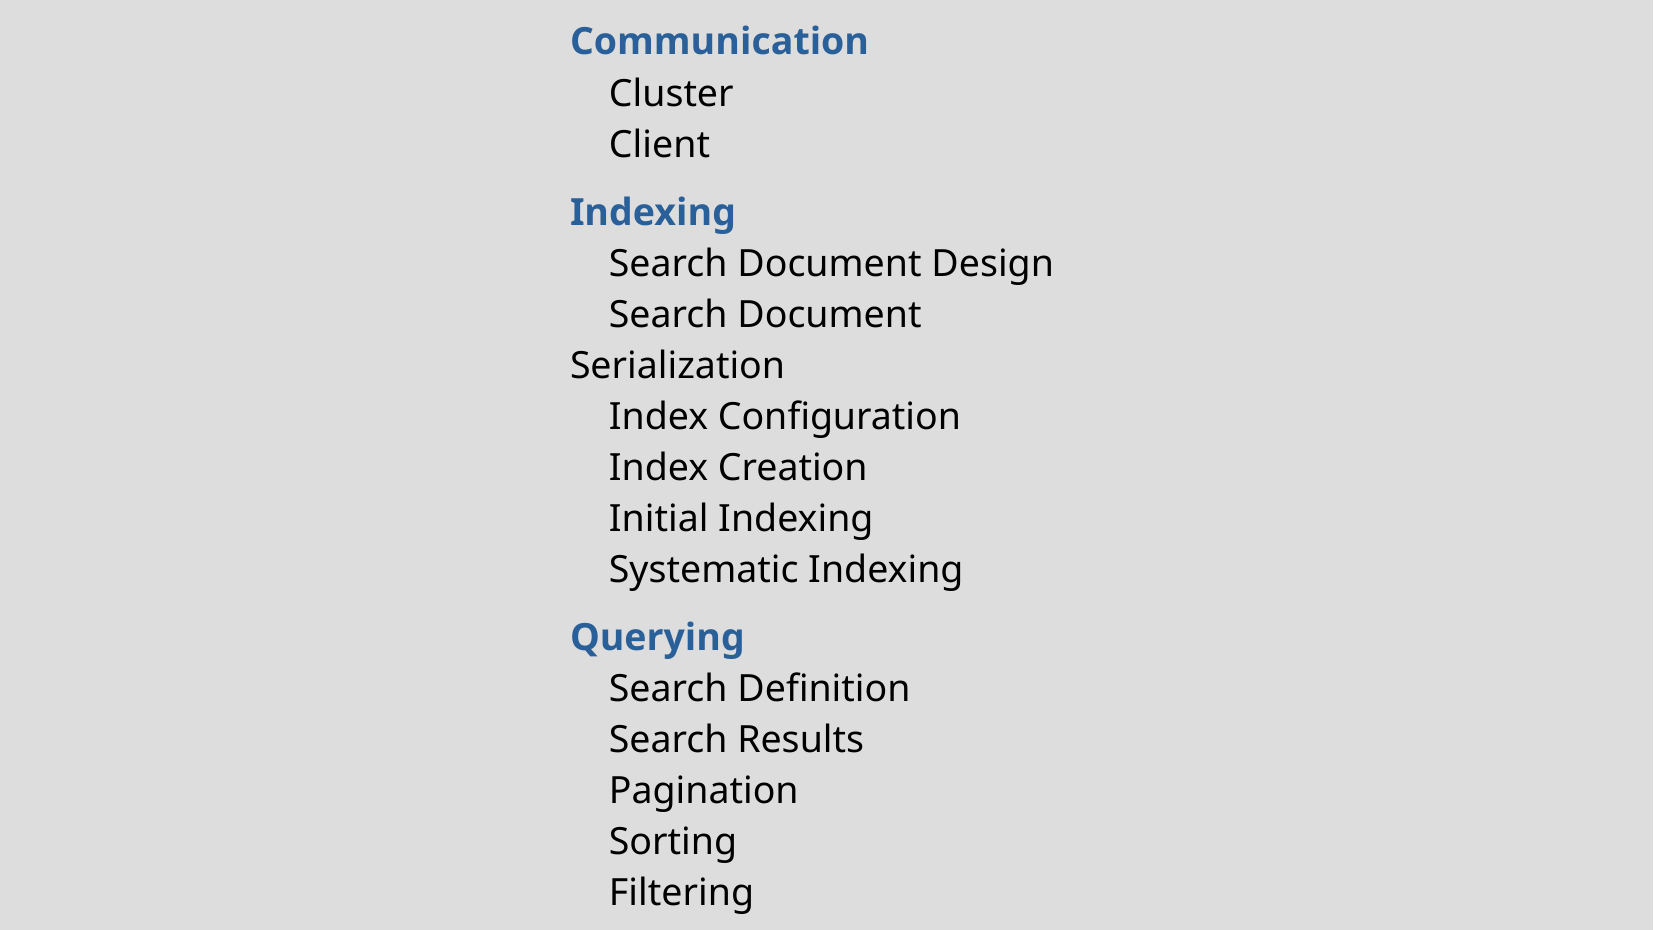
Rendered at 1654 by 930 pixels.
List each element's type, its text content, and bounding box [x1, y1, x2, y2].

subtitle Communication Cluster Client Indexing Search Document Design Search Document Serialization Index Configuration Index Creation Initial Indexing Systematic Indexing Querying Search Definition Search Results Pagination Sorting Filtering [570, 29, 1081, 902]
